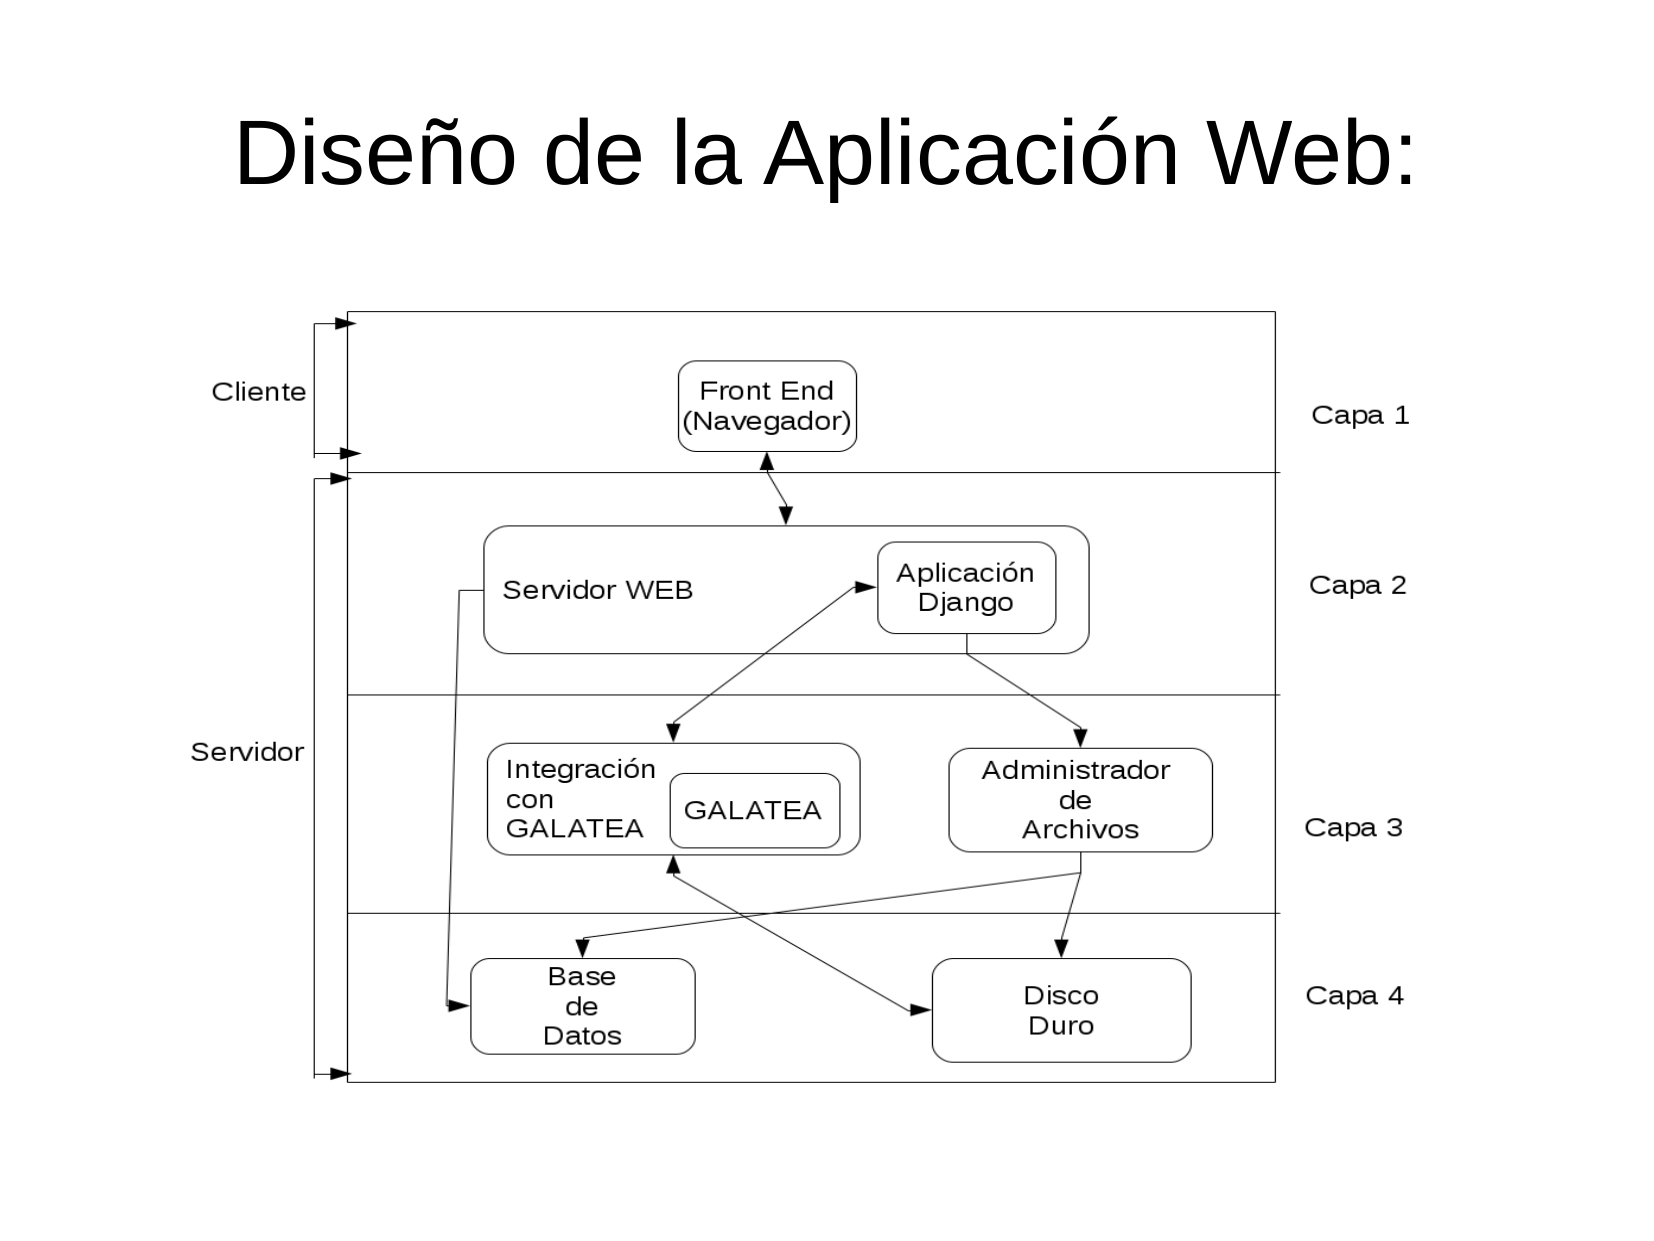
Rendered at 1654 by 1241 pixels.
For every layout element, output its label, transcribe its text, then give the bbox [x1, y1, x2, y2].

picture [188, 290, 1441, 1111]
title Diseño de la Aplicación Web: [82, 49, 1571, 257]
